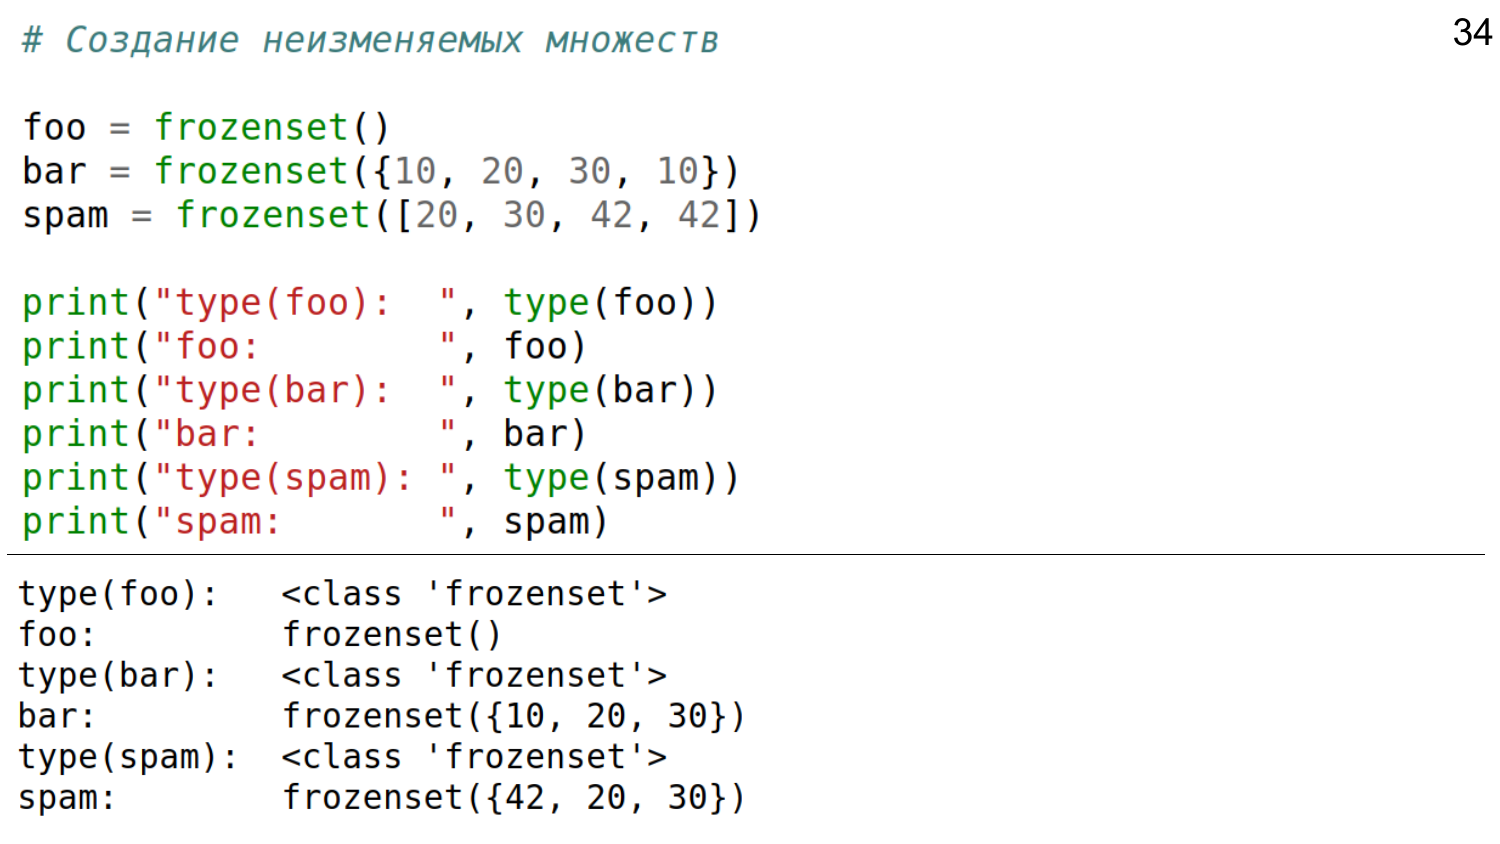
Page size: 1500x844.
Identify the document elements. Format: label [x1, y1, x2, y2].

picture [8, 11, 771, 547]
picture [10, 568, 752, 827]
